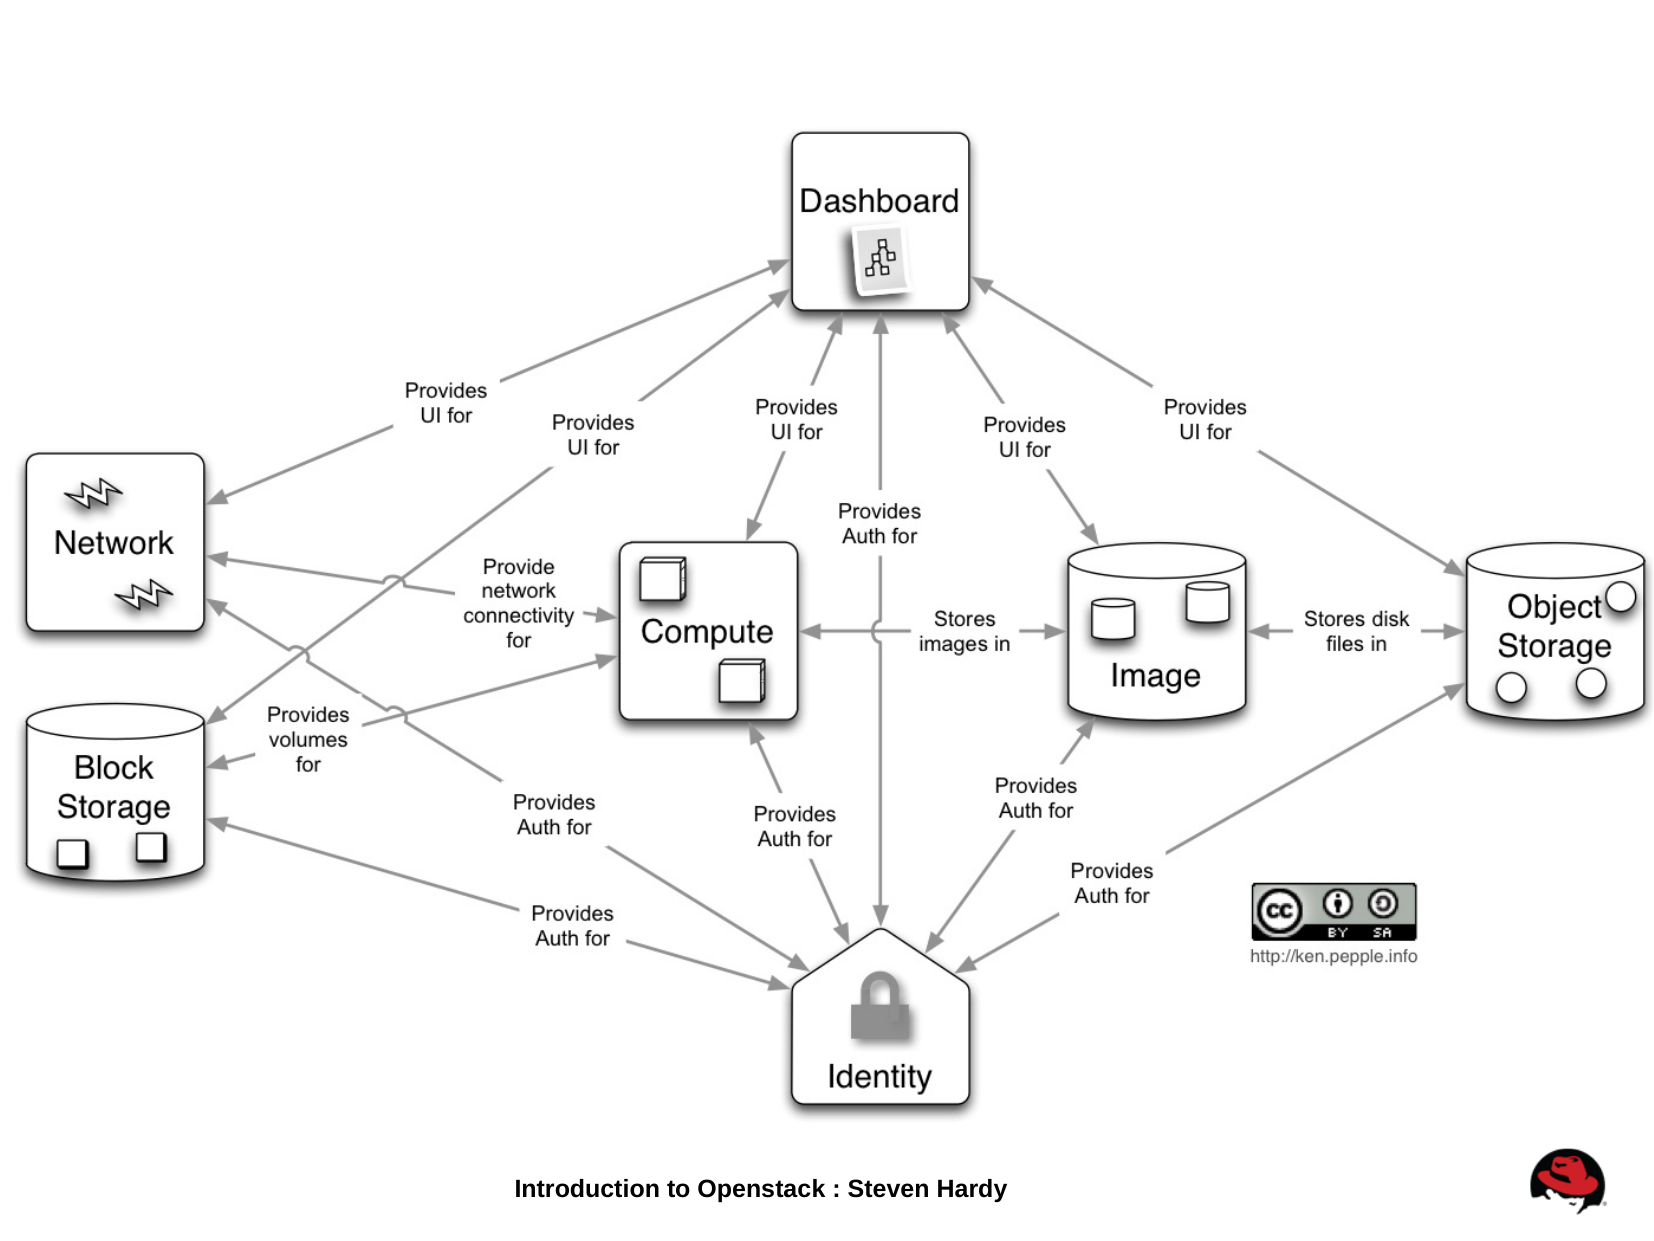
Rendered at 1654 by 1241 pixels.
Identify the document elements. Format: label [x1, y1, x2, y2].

picture [1529, 1146, 1613, 1224]
picture [7, 121, 1654, 1129]
